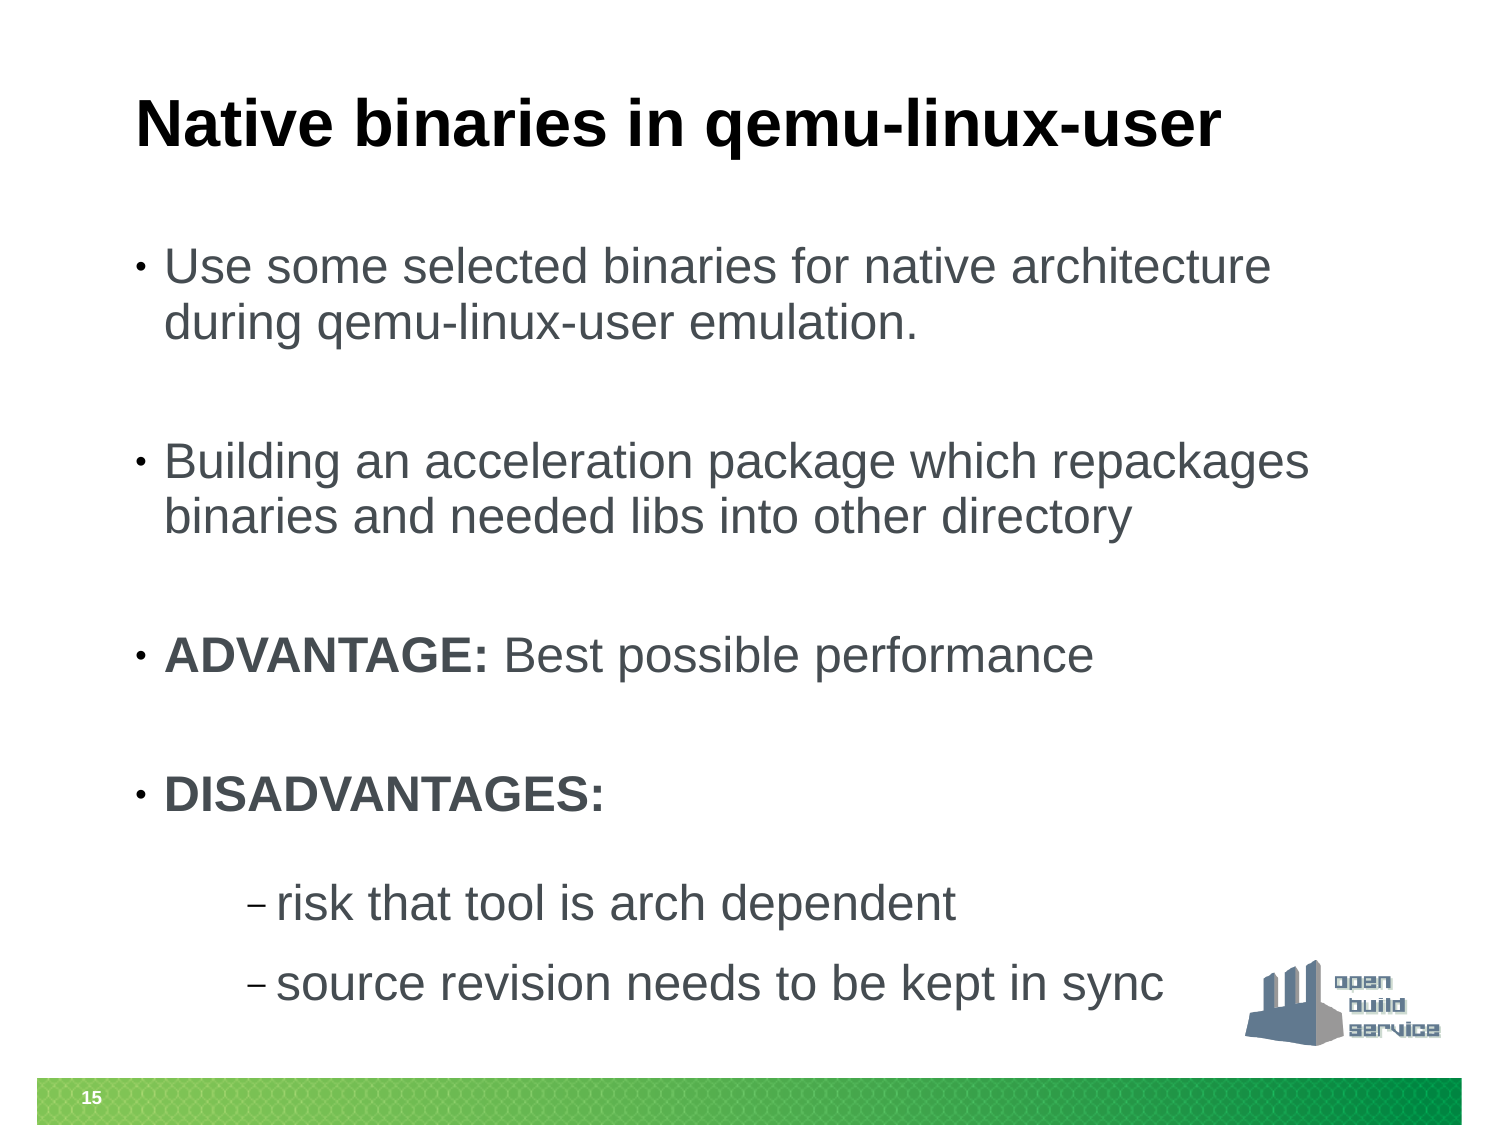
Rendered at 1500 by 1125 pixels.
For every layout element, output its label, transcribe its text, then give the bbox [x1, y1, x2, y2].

picture [1372, 960, 1441, 1046]
list Use some selected binaries for native architecture during qemu-linux-user emulation. Building an acceleration package which repackages binaries and needed libs into other directory ADVANTAGE: Best possible performance DISADVANTAGES: risk that tool is arch dependent source revision needs to be kept in sync [135, 238, 1372, 1064]
picture [37, 1078, 1462, 1125]
title Native binaries in qemu-linux-user [135, 41, 1372, 204]
